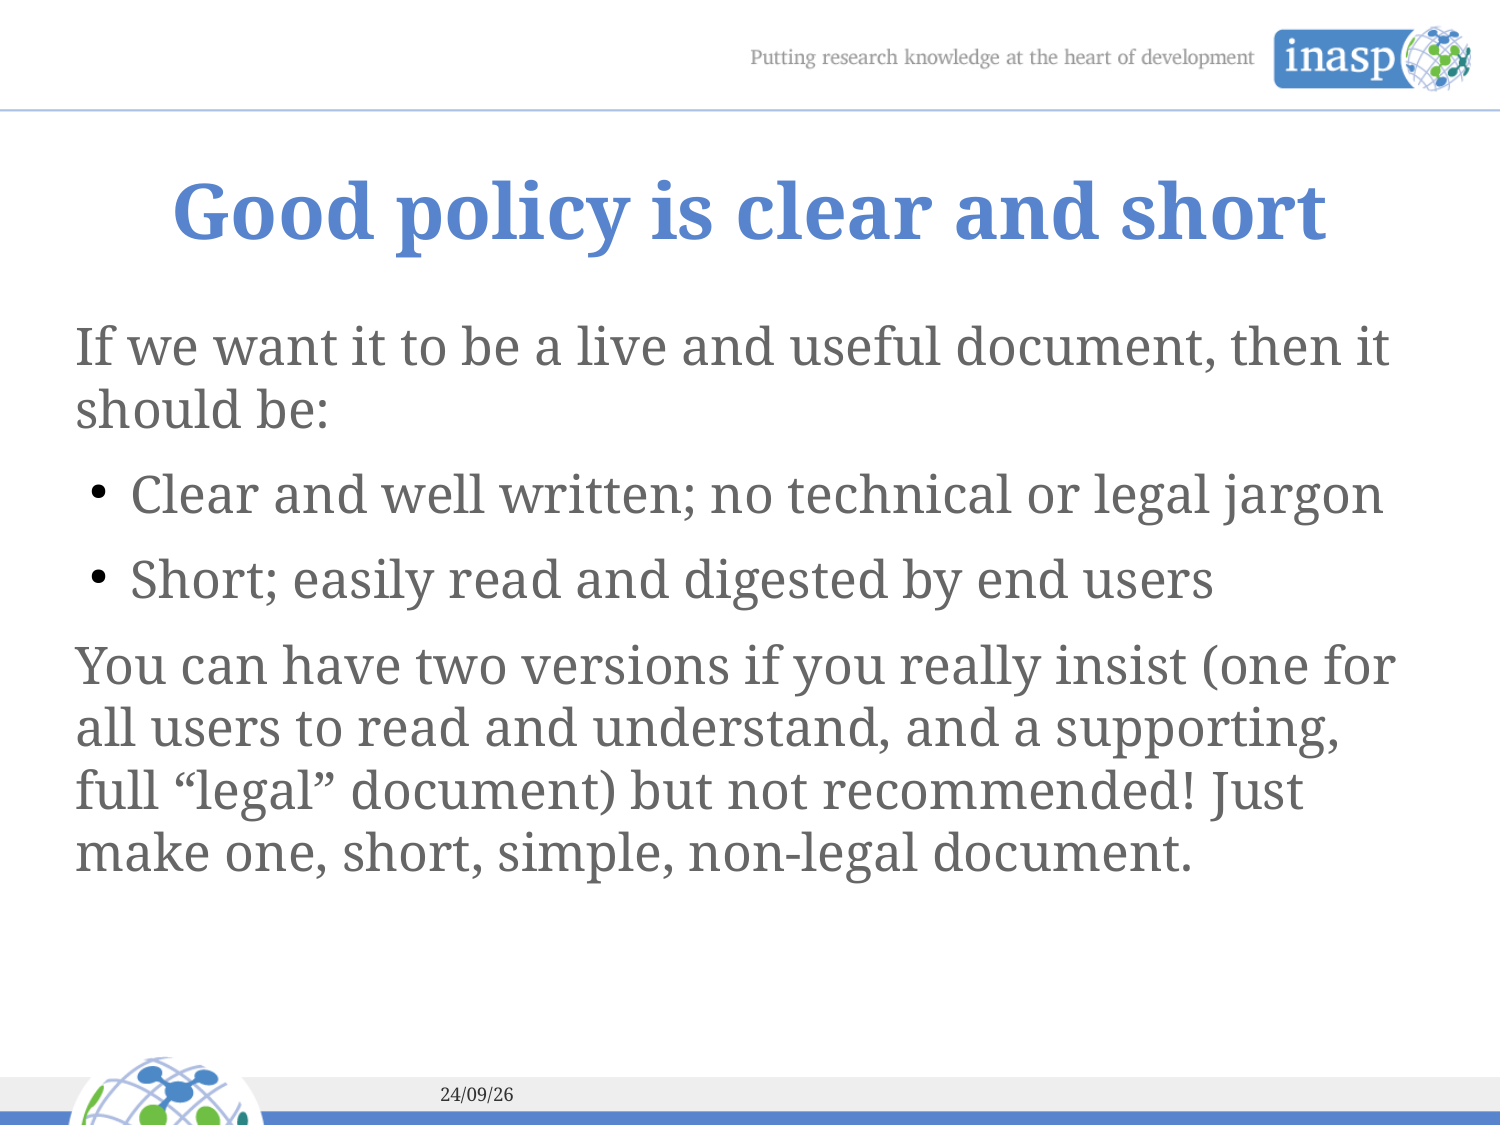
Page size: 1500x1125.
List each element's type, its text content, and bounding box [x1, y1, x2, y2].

picture [0, 0, 1500, 1125]
title Good policy is clear and short [75, 129, 1426, 313]
list If we want it to be a live and useful document, then it should be: Clear and well written; no technical or legal jargon Short; easily read and digested by end users You can have two versions if you really insist (one for all users to read and understand, and a supporting, full “legal” document) but not recommended! Just make one, short, simple, non-legal document. [75, 313, 1426, 967]
